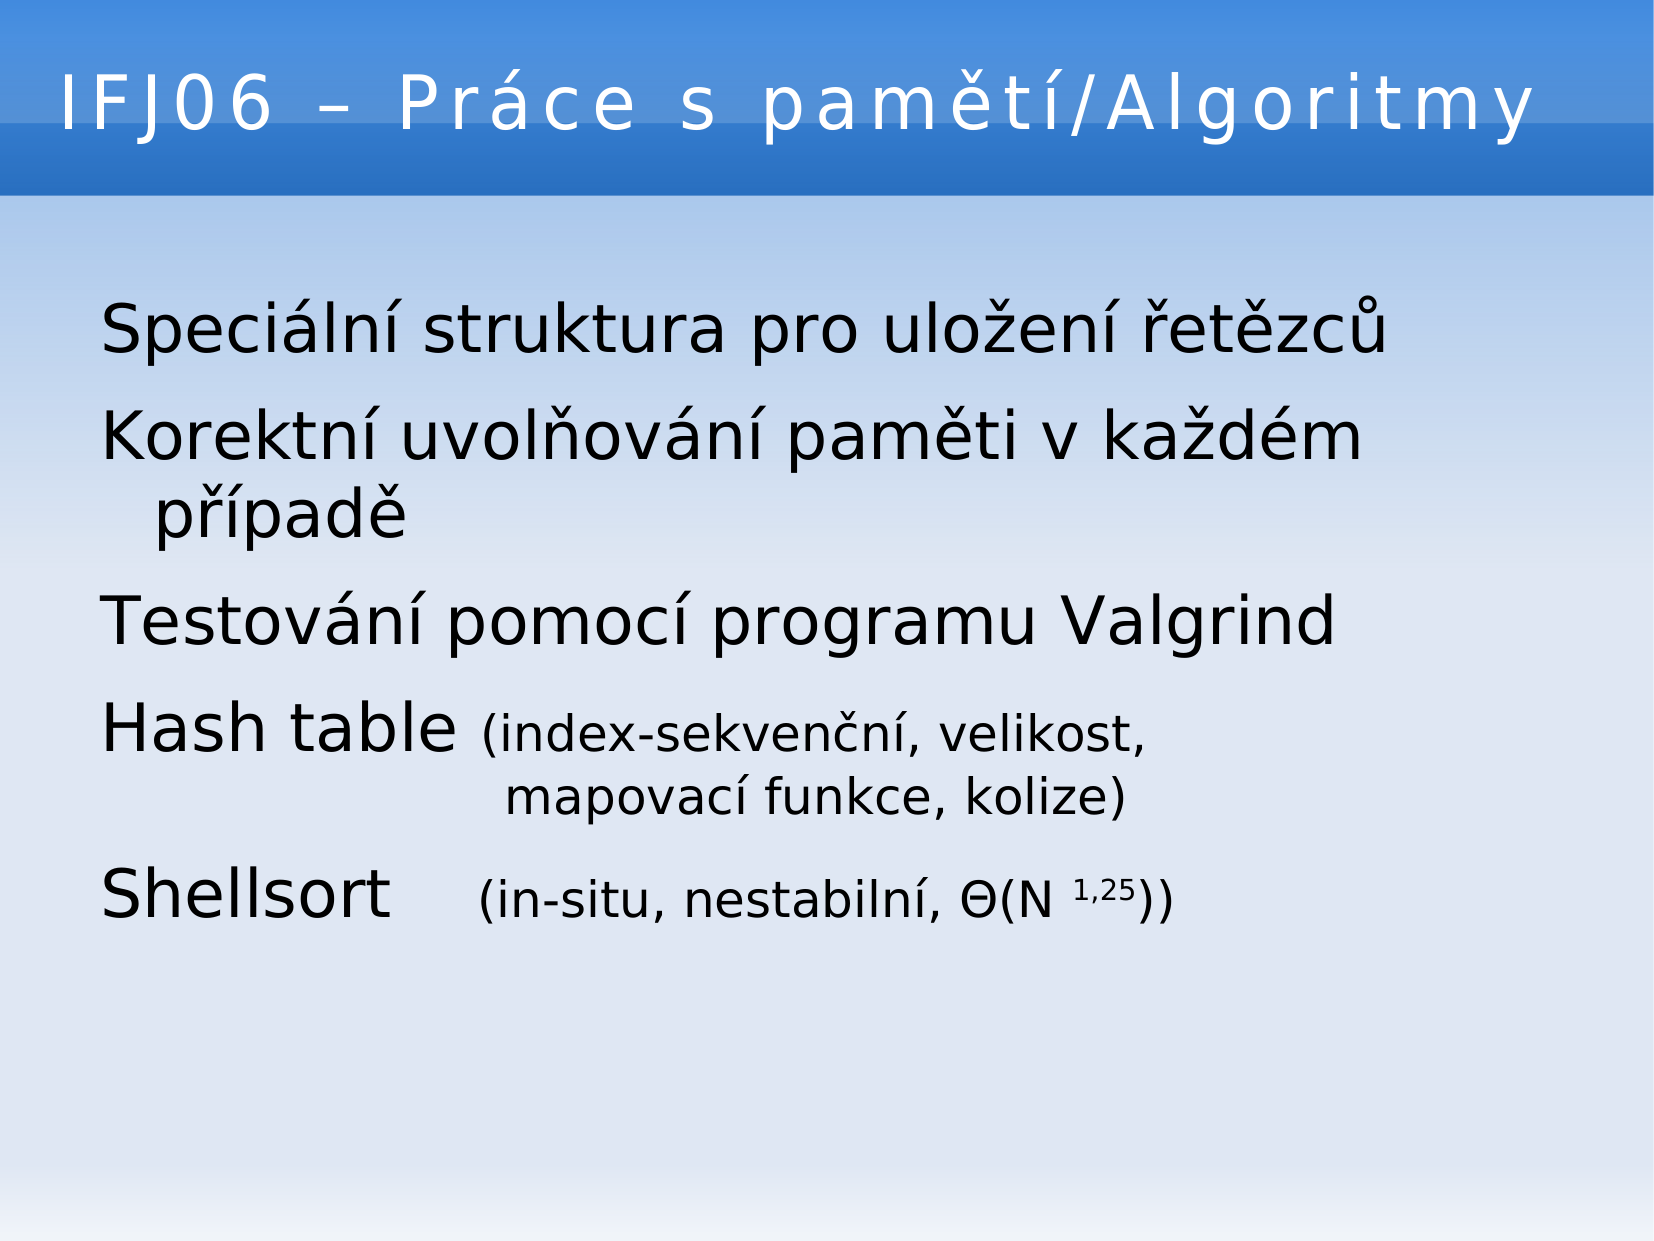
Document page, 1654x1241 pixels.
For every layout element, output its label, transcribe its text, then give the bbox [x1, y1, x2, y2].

picture [0, 0, 1654, 1241]
list Speciální struktura pro uložení řetězců Korektní uvolňování paměti v každém případě Testování pomocí programu Valgrind Hash table (index-sekvenční, velikost, mapovací funkce, kolize) Shellsort (in-situ, nestabilní, Θ(N 1,25)) [82, 290, 1571, 1109]
title IFJ06 – Práce s pamětí/Algoritmy [59, 29, 1625, 178]
